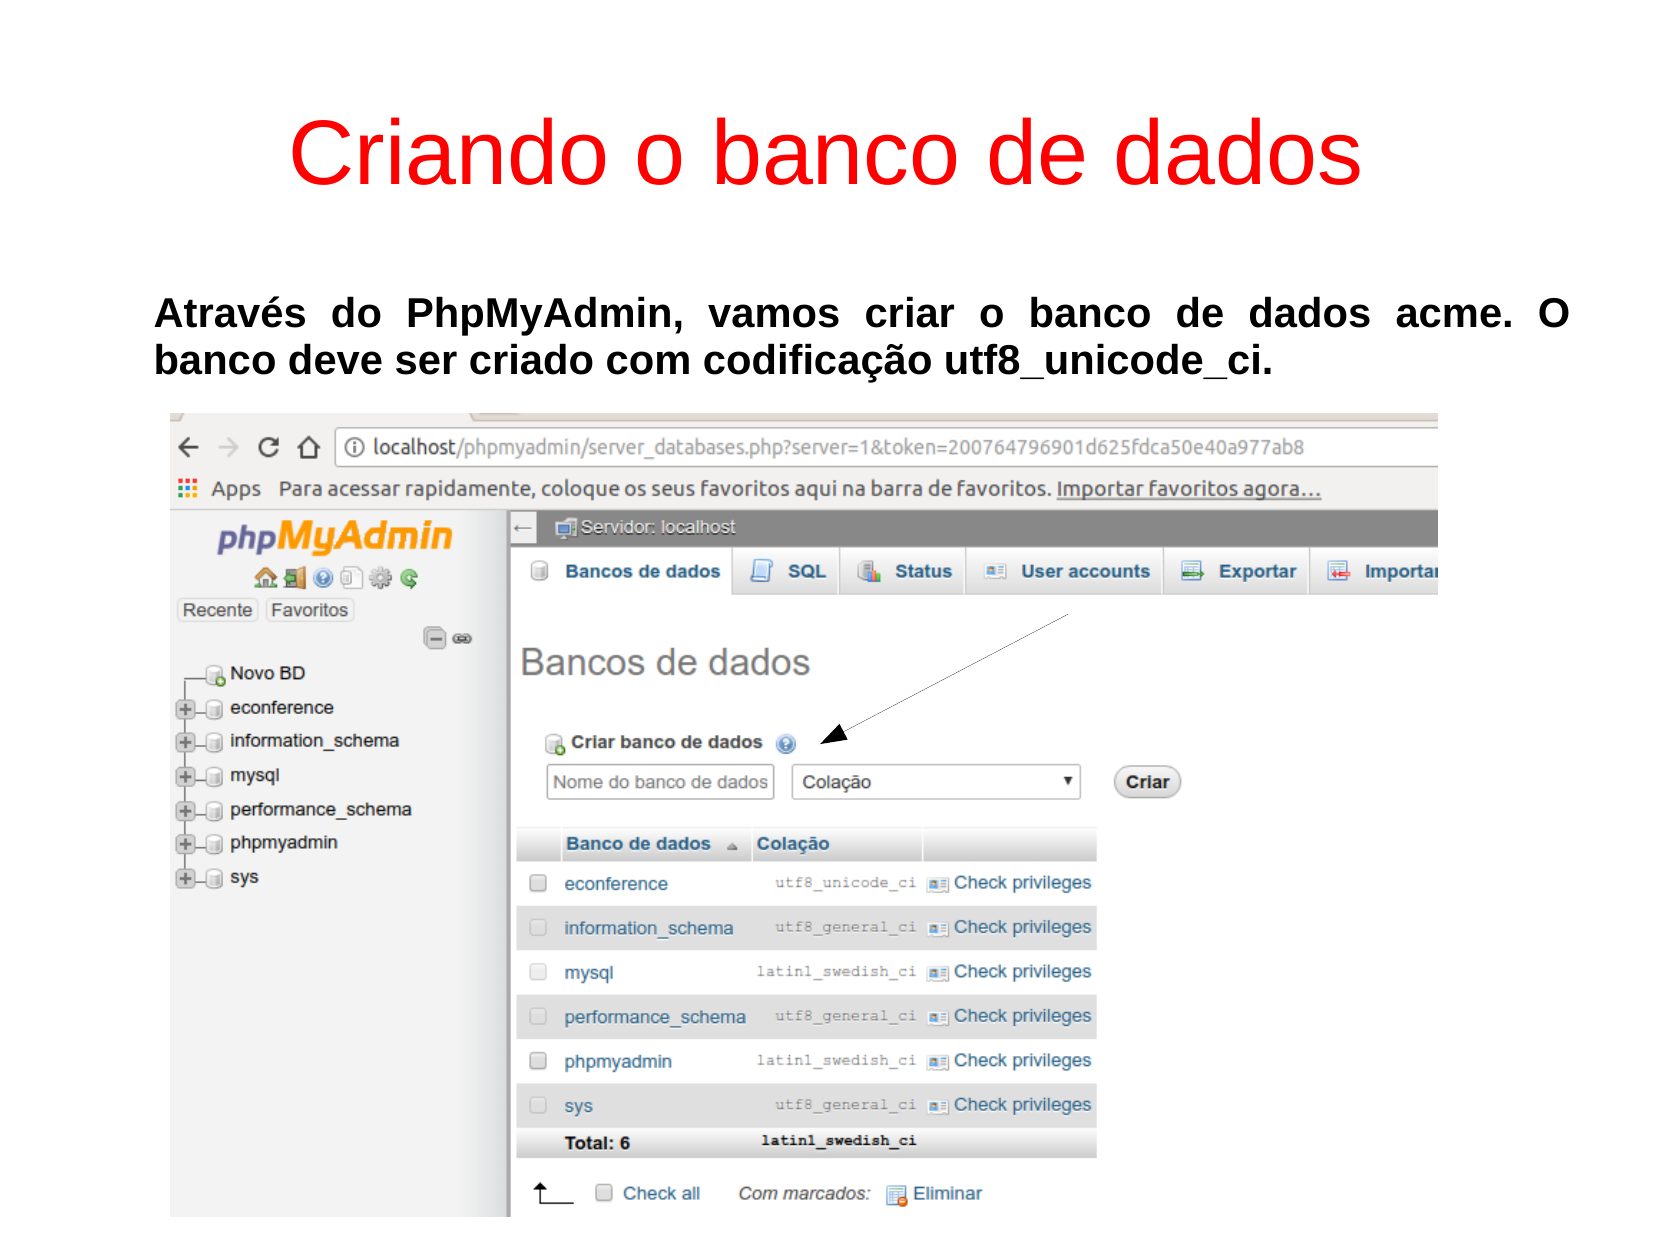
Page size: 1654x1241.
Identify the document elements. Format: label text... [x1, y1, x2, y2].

title Criando o banco de dados [82, 49, 1571, 257]
picture [170, 413, 1438, 1217]
list Através do PhpMyAdmin, vamos criar o banco de dados acme. O banco deve ser criado com codificação utf8_unicode_ci. [82, 290, 1571, 1010]
